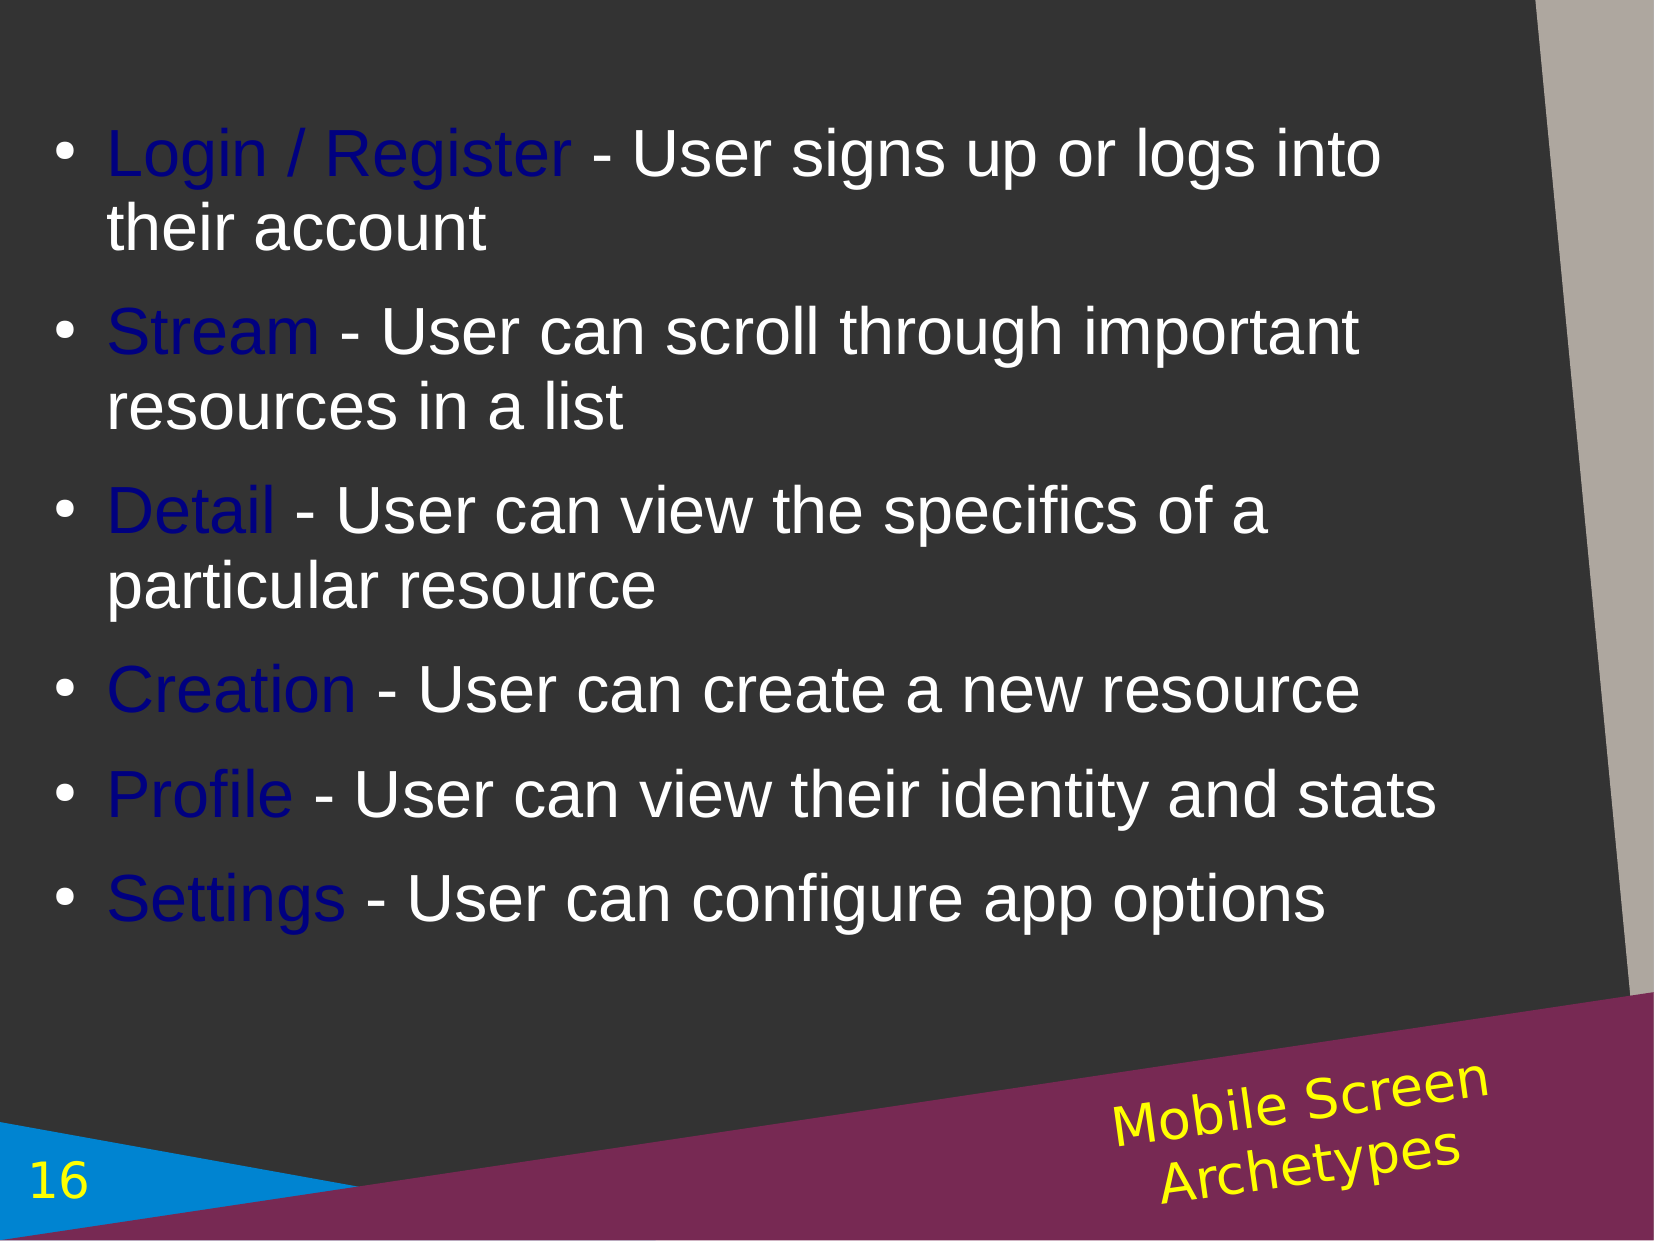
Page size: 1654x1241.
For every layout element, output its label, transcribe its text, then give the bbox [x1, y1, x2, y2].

title Mobile Screen Archetypes [956, 995, 1654, 1241]
list Login / Register - User signs up or logs into their account Stream - User can scroll through important resources in a list Detail - User can view the specifics of a particular resource Creation - User can create a new resource Profile - User can view their identity and stats Settings - User can configure app options [35, 59, 1524, 993]
